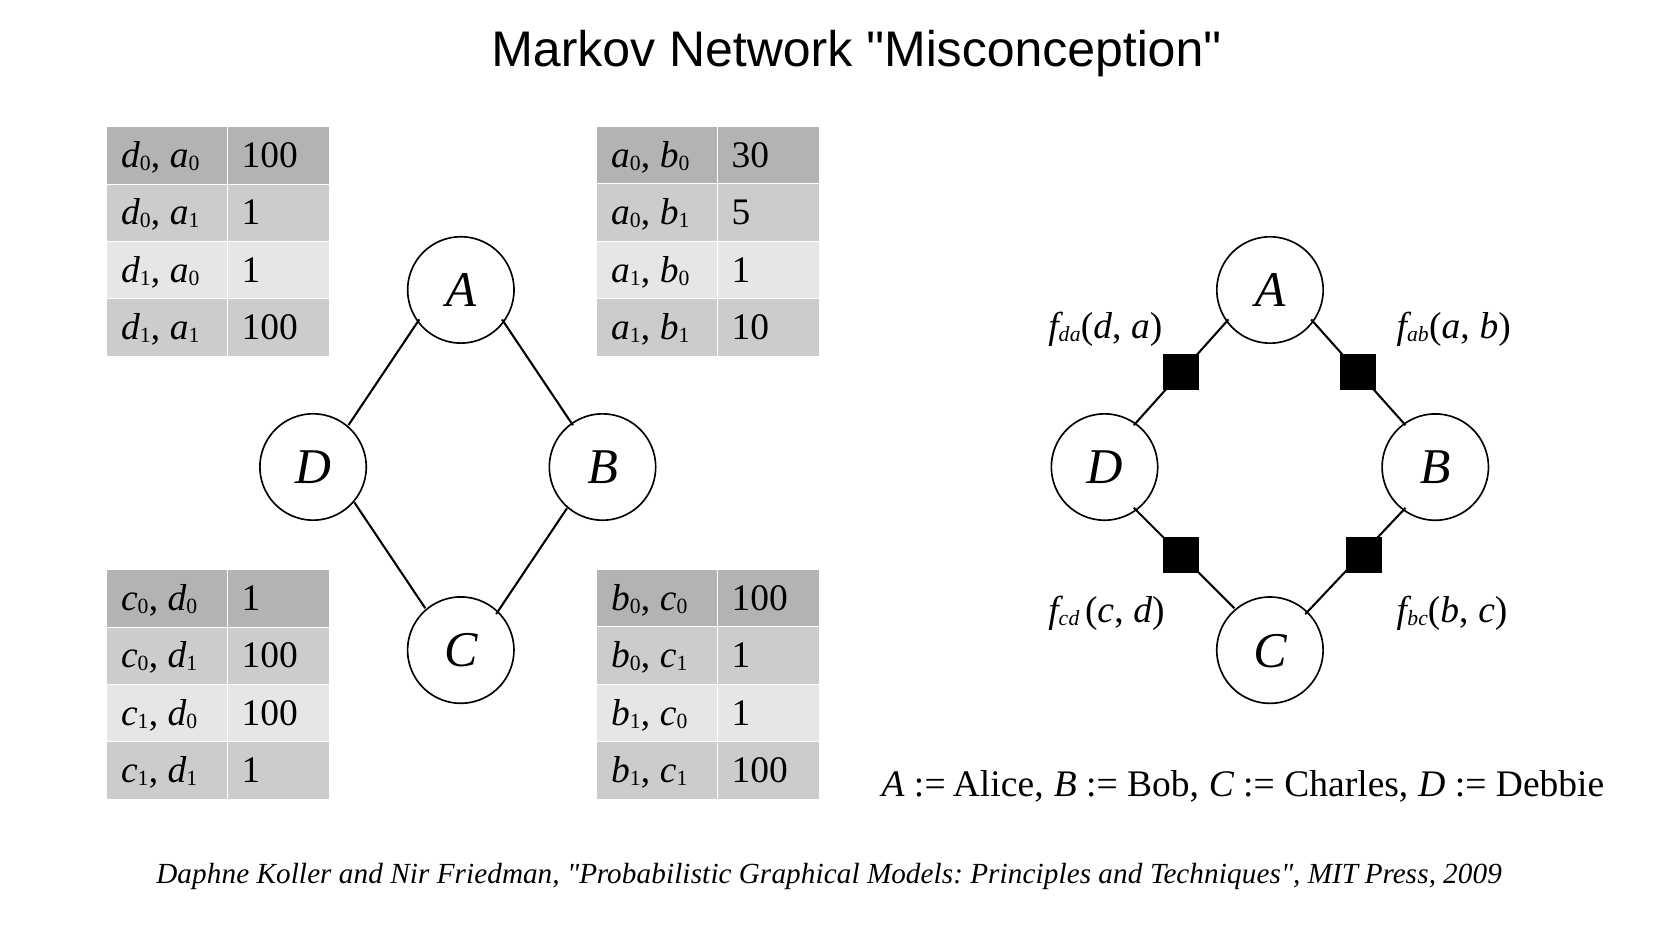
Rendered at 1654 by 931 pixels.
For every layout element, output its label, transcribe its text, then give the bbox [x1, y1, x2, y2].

table_cell a1, b1 [597, 299, 717, 356]
table_cell d1, a0 [107, 242, 227, 298]
table_header d0, a0 [107, 127, 227, 184]
table_cell c1, d0 [107, 685, 227, 741]
table_cell a1, b0 [597, 242, 717, 298]
text_box fcd (c, d) [1033, 581, 1180, 638]
table_cell 1 [228, 742, 329, 799]
table_cell b1, c0 [597, 685, 717, 741]
text_box fbc(b, c) [1381, 581, 1524, 638]
table_cell 5 [718, 184, 819, 241]
text_box D [1051, 413, 1158, 521]
table_cell 100 [228, 299, 329, 356]
table_cell b1, c1 [597, 742, 717, 799]
text_box fab(a, b) [1381, 297, 1526, 355]
table_header 1 [228, 570, 329, 627]
table_cell b0, c1 [597, 627, 717, 684]
table_header c0, d0 [107, 570, 227, 627]
table_cell 10 [718, 299, 819, 356]
text_box [1163, 354, 1199, 390]
table_cell a0, b1 [597, 184, 717, 241]
title Markov Network "Misconception" [354, 11, 1359, 87]
text_box C [1216, 596, 1324, 704]
text_box D [259, 413, 367, 521]
table_cell 100 [718, 742, 819, 799]
text_box A [407, 236, 515, 344]
text_box A [1216, 236, 1324, 344]
text_box [1163, 537, 1199, 573]
table_cell 1 [718, 627, 819, 684]
text_box Daphne Koller and Nir Friedman, "Probabilistic Graphical Models: Principles and Techniques", MIT Press, 2009 [141, 850, 1519, 907]
text_box [1346, 537, 1382, 573]
text_box fda(d, a) [1033, 297, 1178, 355]
text_box C [407, 596, 514, 704]
table_cell d0, a1 [107, 185, 227, 241]
text_box [1340, 354, 1376, 390]
table_cell 100 [228, 628, 329, 684]
table_header 100 [228, 127, 329, 184]
table_header 30 [718, 127, 819, 183]
text_box B [1382, 413, 1489, 521]
text_box B [549, 413, 656, 521]
table_cell 100 [228, 685, 329, 741]
table_cell 1 [718, 685, 819, 741]
table_cell d1, a1 [107, 299, 227, 356]
table_header b0, c0 [597, 570, 717, 626]
table_header 100 [718, 570, 819, 626]
table_cell 1 [718, 242, 819, 298]
table_header a0, b0 [597, 127, 717, 183]
table_cell c0, d1 [107, 628, 227, 684]
table_cell c1, d1 [107, 742, 227, 799]
table_cell 1 [228, 242, 329, 298]
table_cell 1 [228, 185, 329, 241]
text_box A := Alice, B := Bob, C := Charles, D := Debbie [866, 755, 1630, 815]
